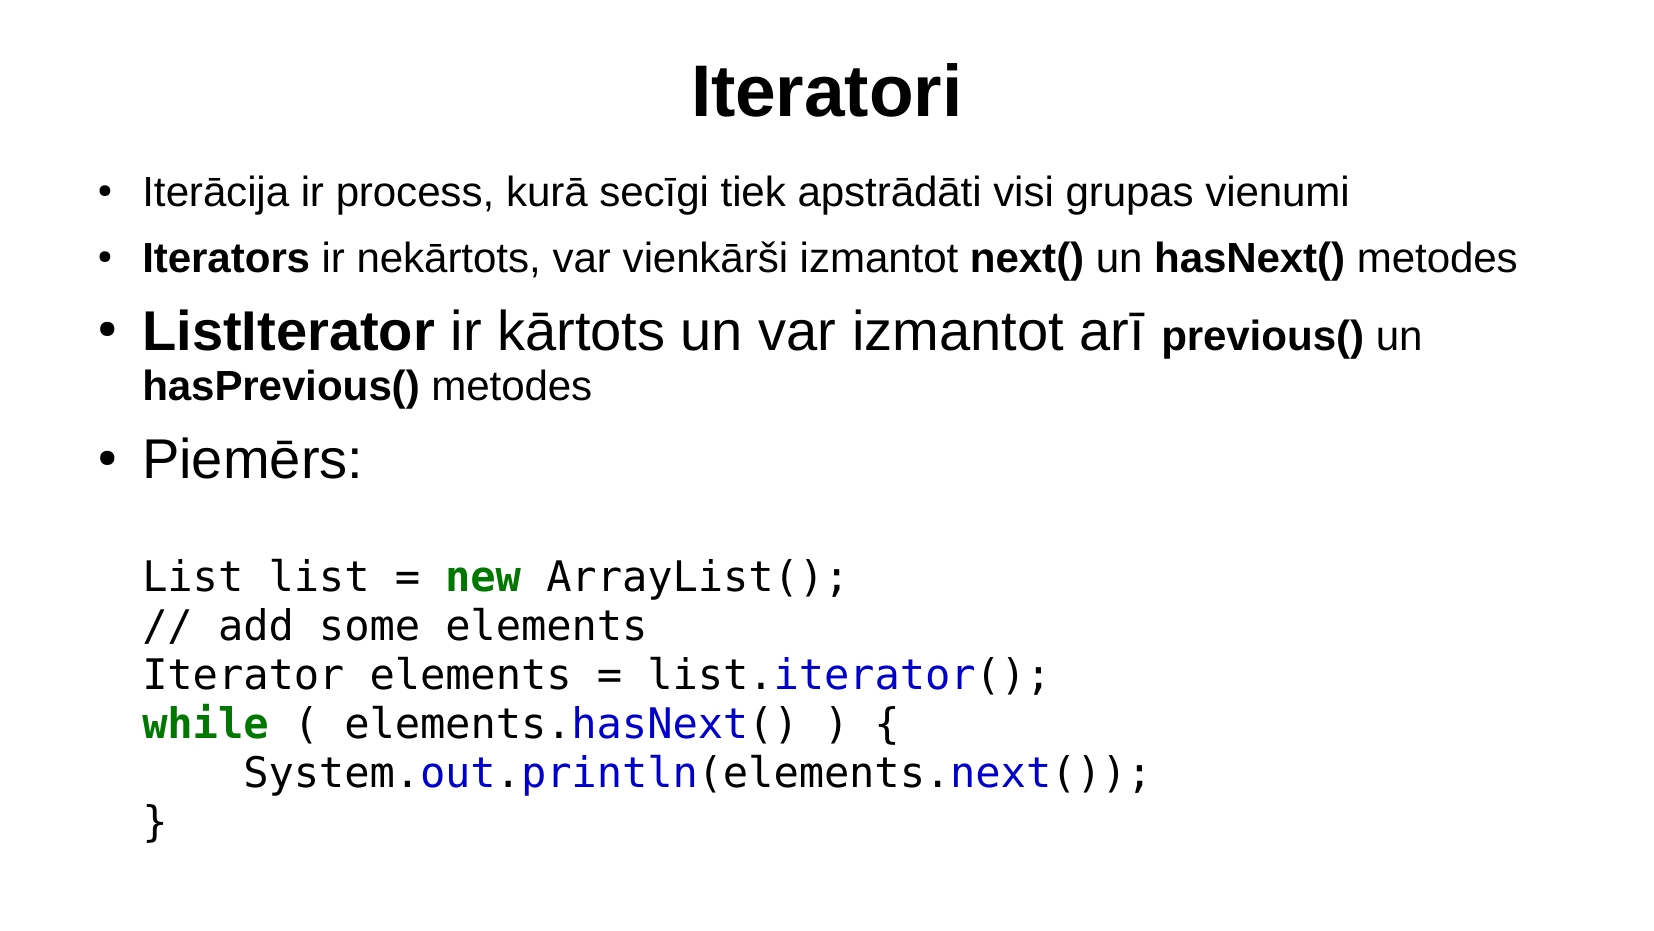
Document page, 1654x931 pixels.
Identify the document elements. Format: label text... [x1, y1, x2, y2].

title Iteratori [82, 37, 1571, 147]
list Iterācija ir process, kurā secīgi tiek apstrādāti visi grupas vienumi Iterators ir nekārtots, var vienkārši izmantot next() un hasNext() metodes ListIterator ir kārtots un var izmantot arī previous() un hasPrevious() metodes Piemērs: List list = new ArrayList(); // add some elements Iterator elements = list.iterator(); while ( elements.hasNext() ) { System.out.println(elements.next()); } [82, 168, 1538, 889]
